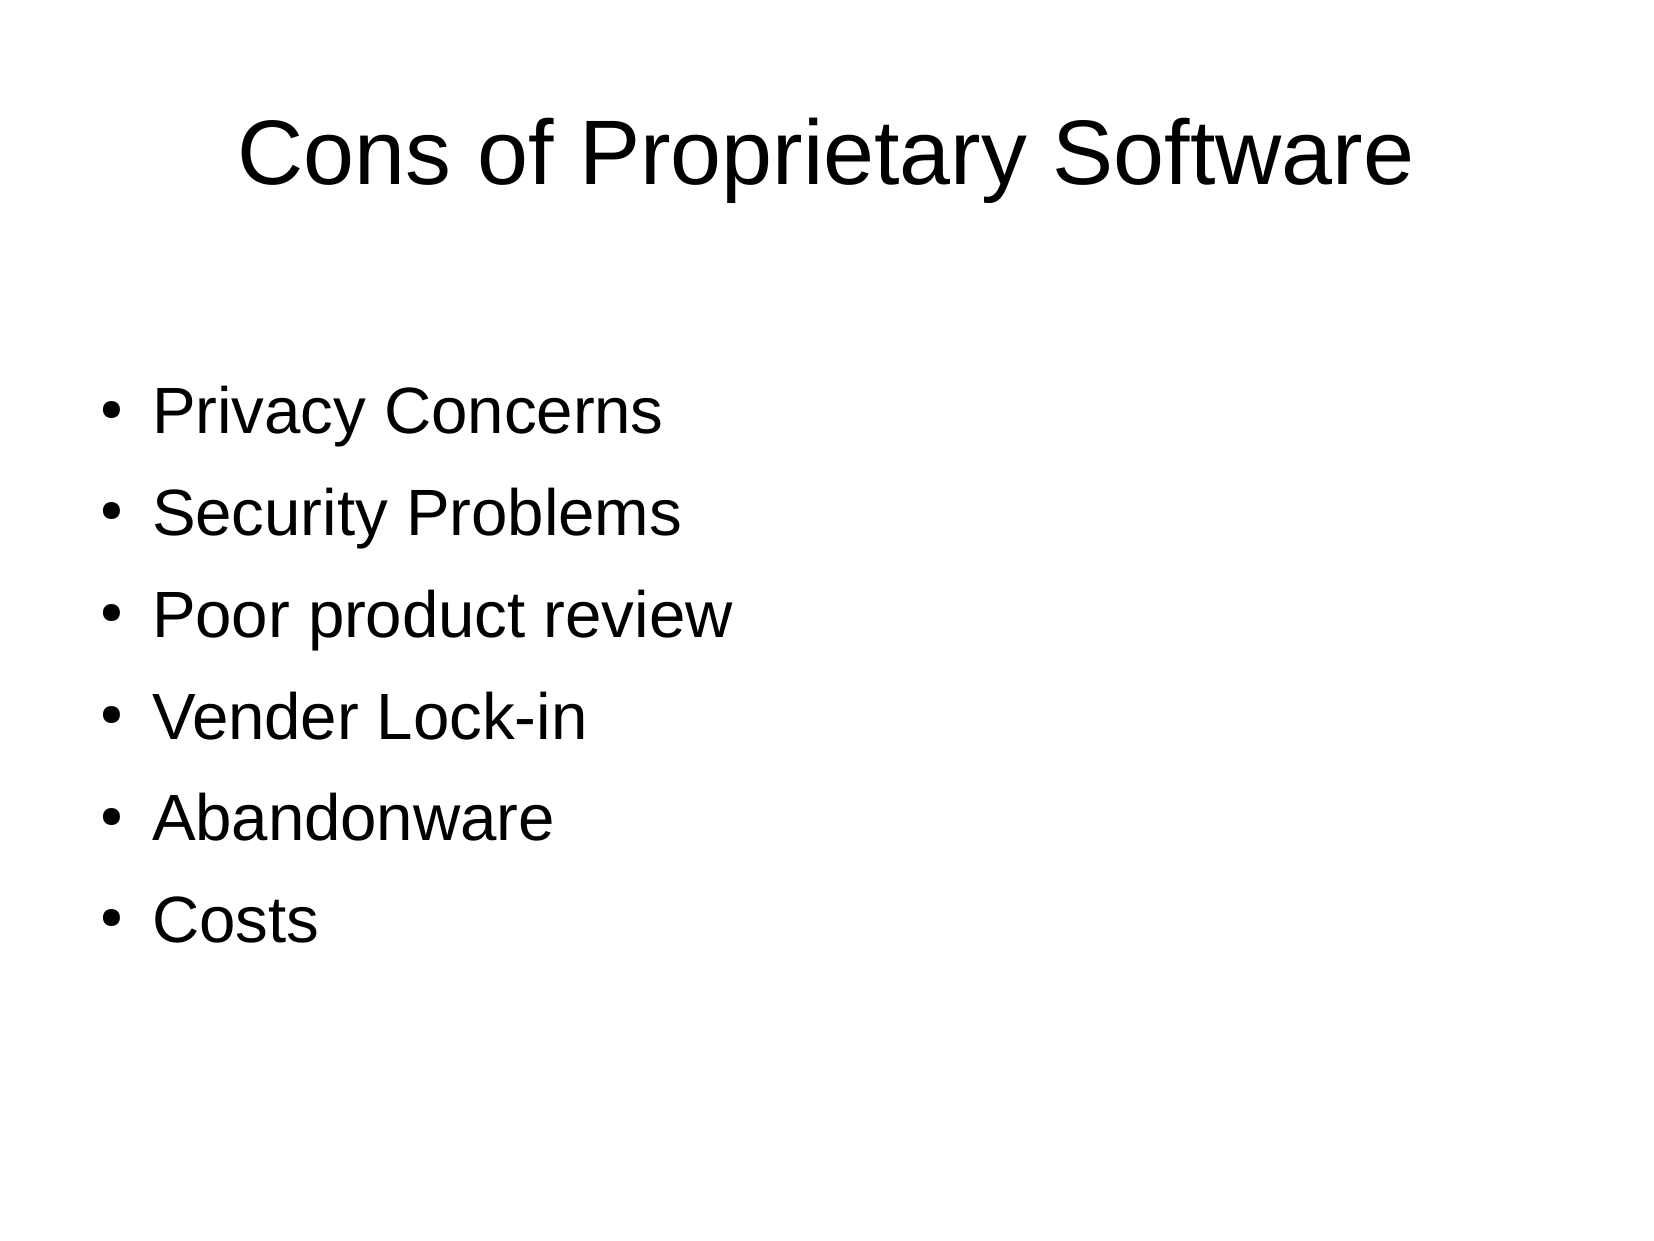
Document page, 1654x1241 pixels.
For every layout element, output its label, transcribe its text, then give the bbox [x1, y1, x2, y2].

title Cons of Proprietary Software [82, 49, 1571, 257]
list Privacy Concerns Security Problems Poor product review Vender Lock-in Abandonware Costs [82, 375, 1561, 961]
